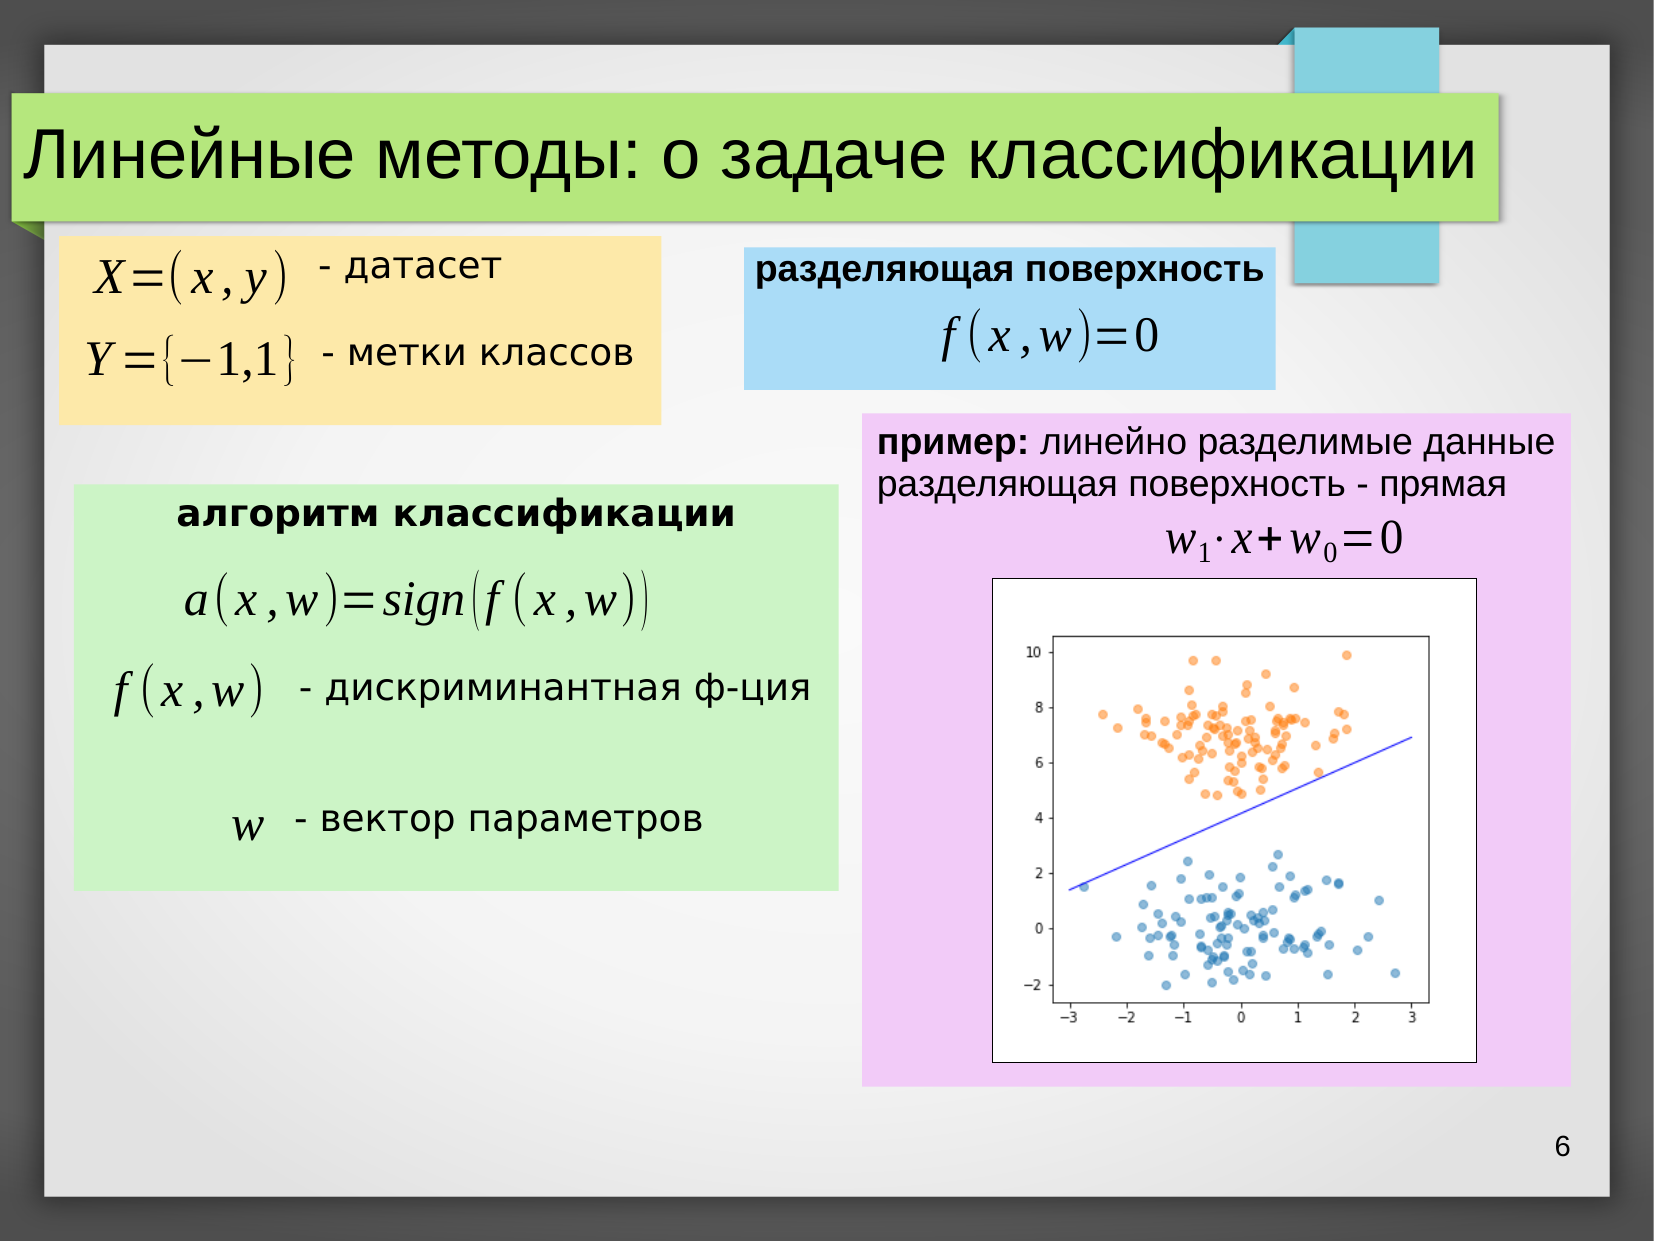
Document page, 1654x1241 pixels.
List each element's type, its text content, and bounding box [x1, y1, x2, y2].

chart [78, 330, 308, 389]
chart [933, 305, 1166, 367]
chart [83, 248, 296, 309]
subtitle разделяющая поверхность [744, 247, 1276, 390]
title Линейные методы: о задаче классификации [23, 82, 1512, 225]
text_box алгоритм классификации - дискриминантная ф-ция - вектор параметров [73, 484, 839, 891]
text_box пример: линейно разделимые данные разделяющая поверхность - прямая [862, 413, 1571, 1087]
picture [0, 0, 1654, 1241]
chart [224, 795, 274, 851]
text_box - датасет - метки классов [59, 236, 662, 426]
chart [177, 566, 656, 635]
chart [105, 660, 272, 721]
chart [1157, 519, 1410, 573]
